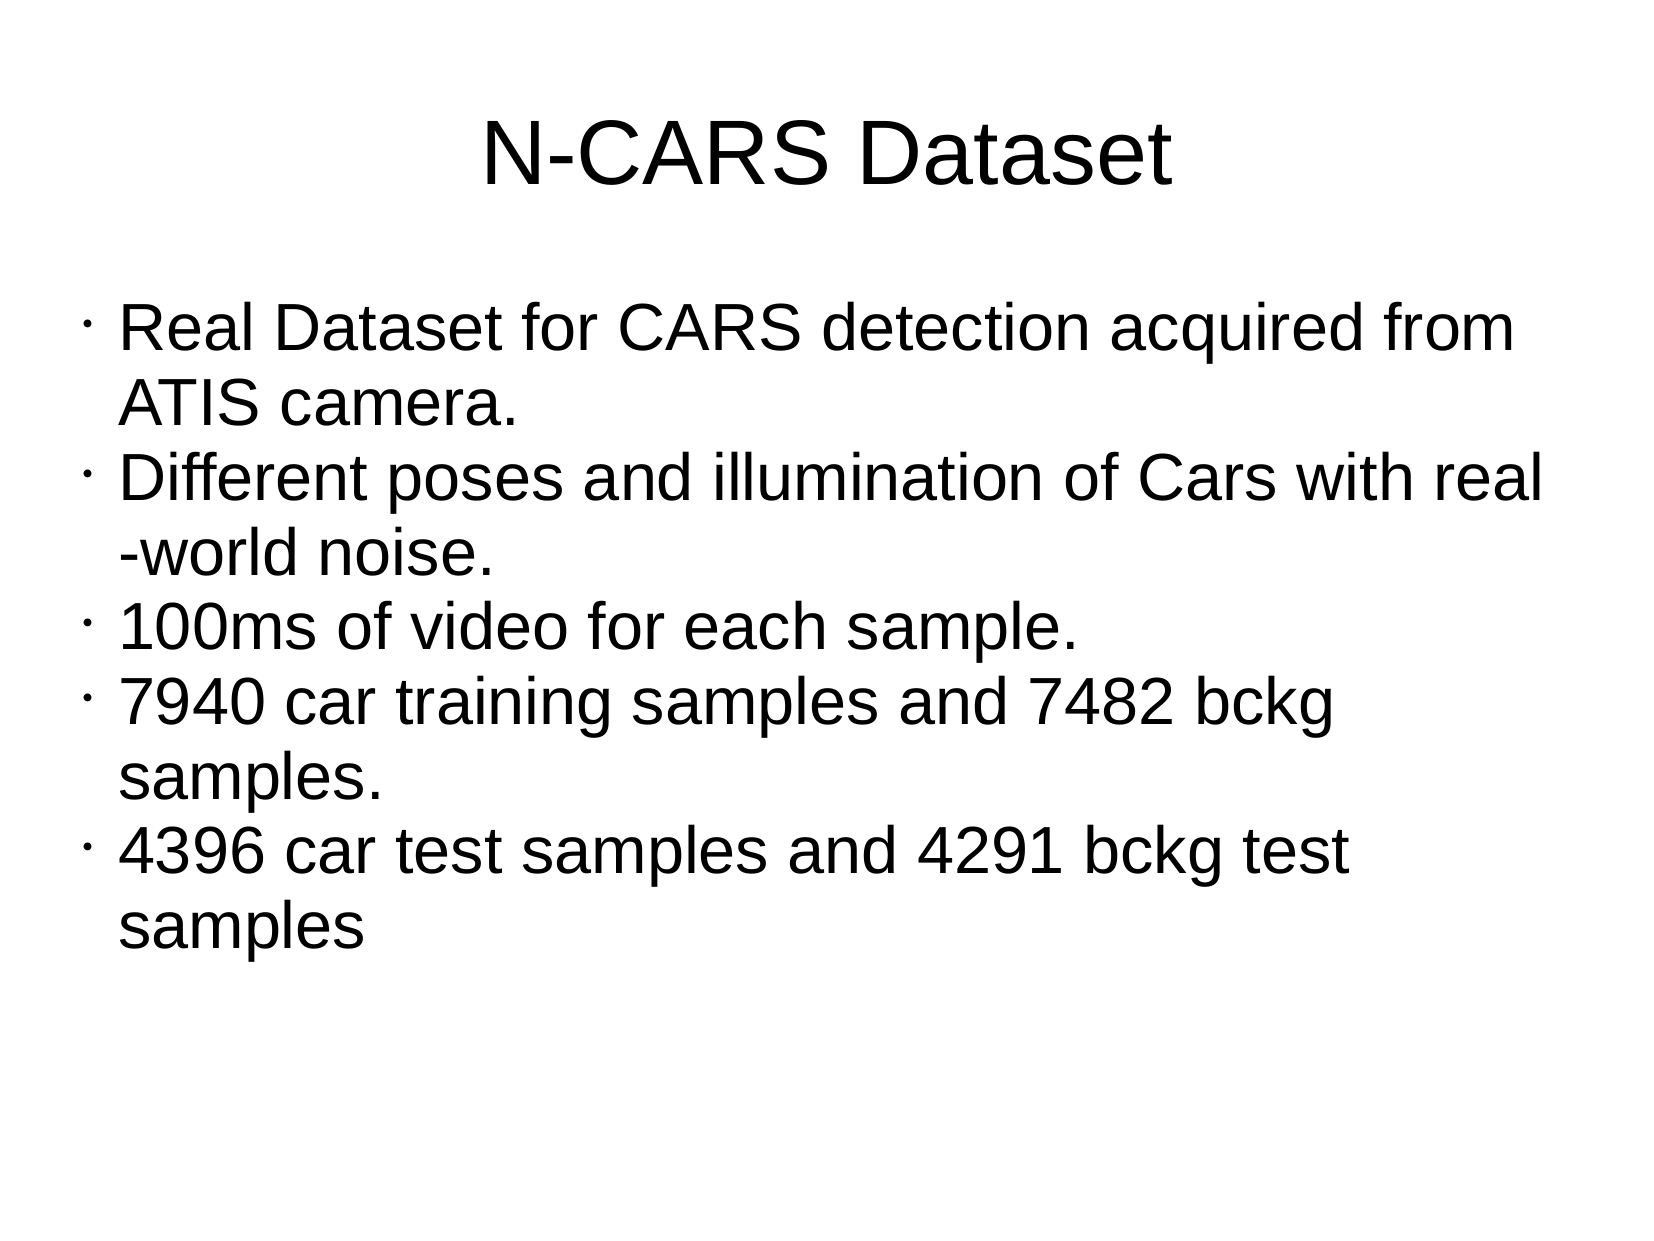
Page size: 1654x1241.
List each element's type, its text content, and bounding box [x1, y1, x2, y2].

title N-CARS Dataset [82, 49, 1571, 257]
subtitle Real Dataset for CARS detection acquired from ATIS camera. Different poses and illumination of Cars with real -world noise. 100ms of video for each sample. 7940 car training samples and 7482 bckg samples. 4396 car test samples and 4291 bckg test samples [82, 290, 1571, 1038]
